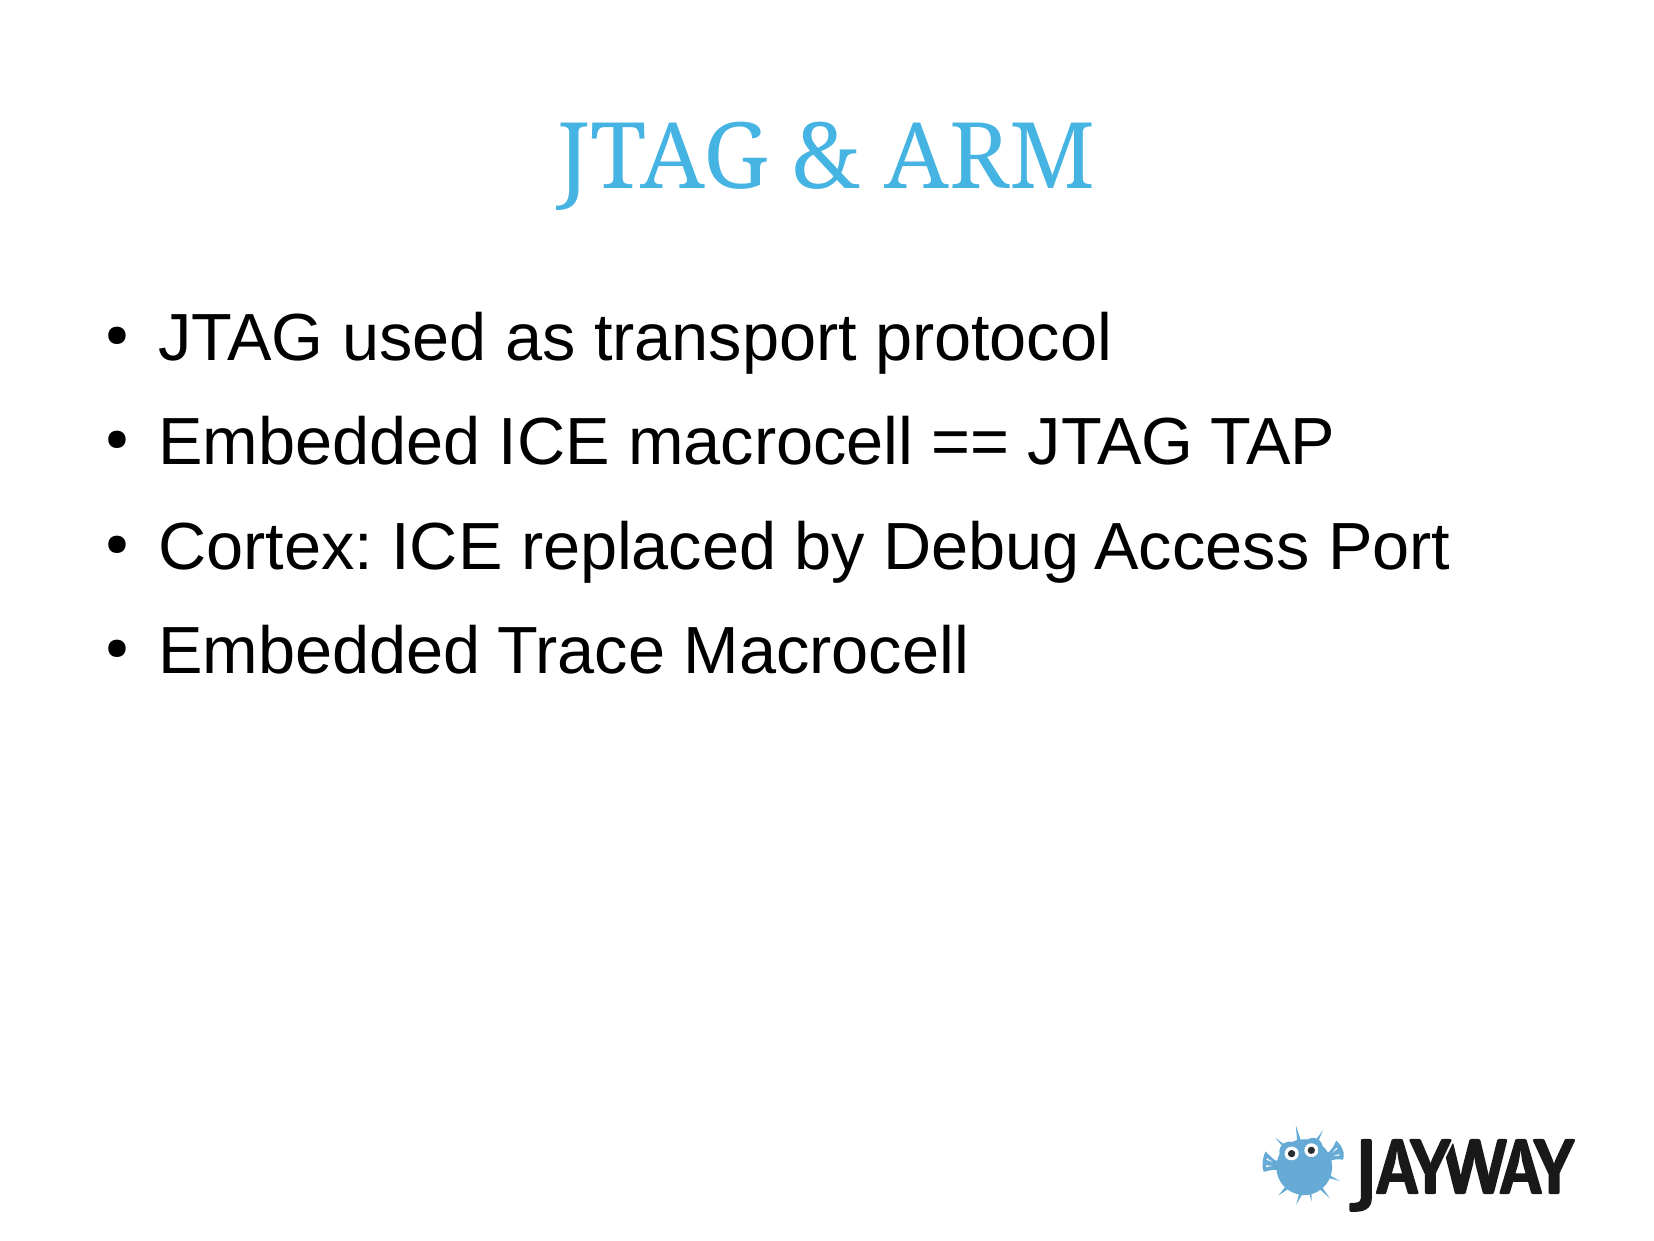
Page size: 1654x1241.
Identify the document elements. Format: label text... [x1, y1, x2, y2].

title JTAG & ARM [82, 49, 1571, 257]
list JTAG used as transport protocol Embedded ICE macrocell == JTAG TAP Cortex: ICE replaced by Debug Access Port Embedded Trace Macrocell [87, 300, 1576, 1119]
